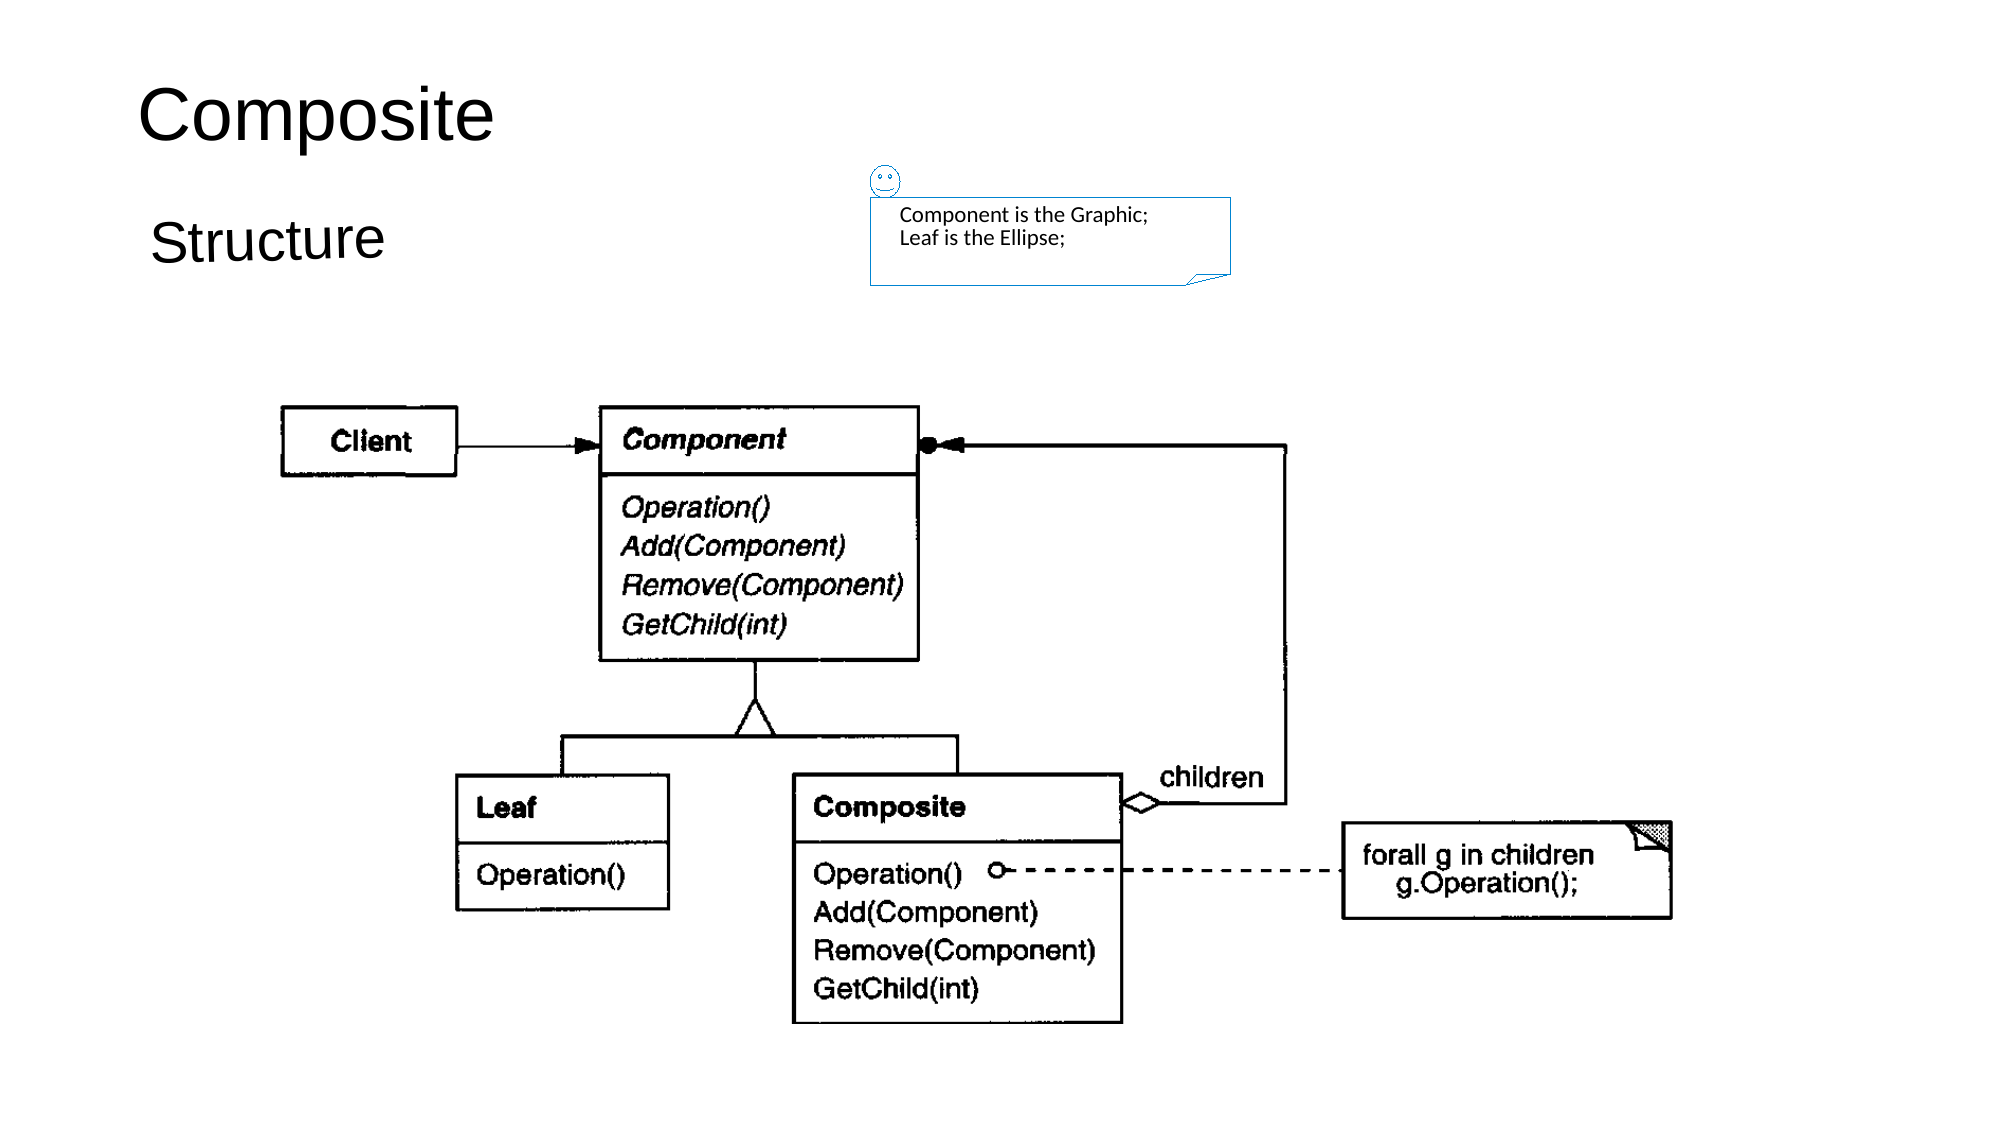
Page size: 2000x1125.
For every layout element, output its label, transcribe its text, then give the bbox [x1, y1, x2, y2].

title Composite [137, 60, 526, 166]
picture [271, 384, 1731, 1024]
title Structure [148, 192, 421, 293]
text_box Component is the Graphic; Leaf is the Ellipse; [885, 197, 1291, 298]
